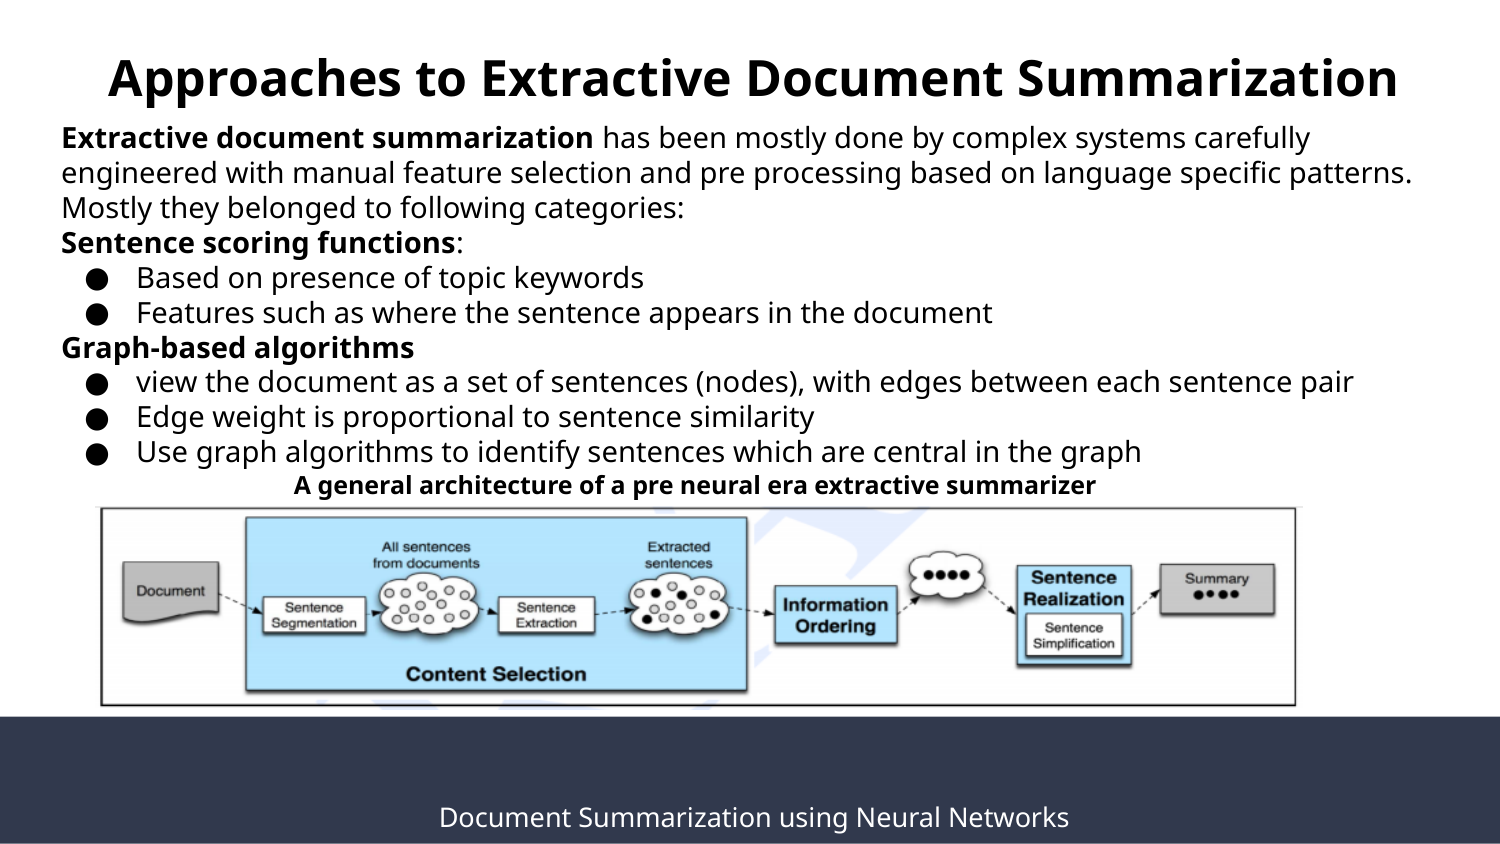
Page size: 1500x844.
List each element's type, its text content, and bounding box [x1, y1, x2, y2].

text_box Approaches to Extractive Document Summarization [46, 31, 1463, 122]
text_box Extractive document summarization has been mostly done by complex systems carefully engineered with manual feature selection and pre processing based on language specific patterns. Mostly they belonged to following categories: Sentence scoring functions: Based on presence of topic keywords Features such as where the sentence appears in the document Graph-based algorithms view the document as a set of sentences (nodes), with edges between each sentence pair Edge weight is proportional to sentence similarity Use graph algorithms to identify sentences which are central in the graph [46, 104, 1461, 513]
picture [95, 499, 1303, 710]
text_box A general architecture of a pre neural era extractive summarizer [104, 454, 1288, 525]
list Document Summarization using Neural Networks [39, 789, 1469, 844]
